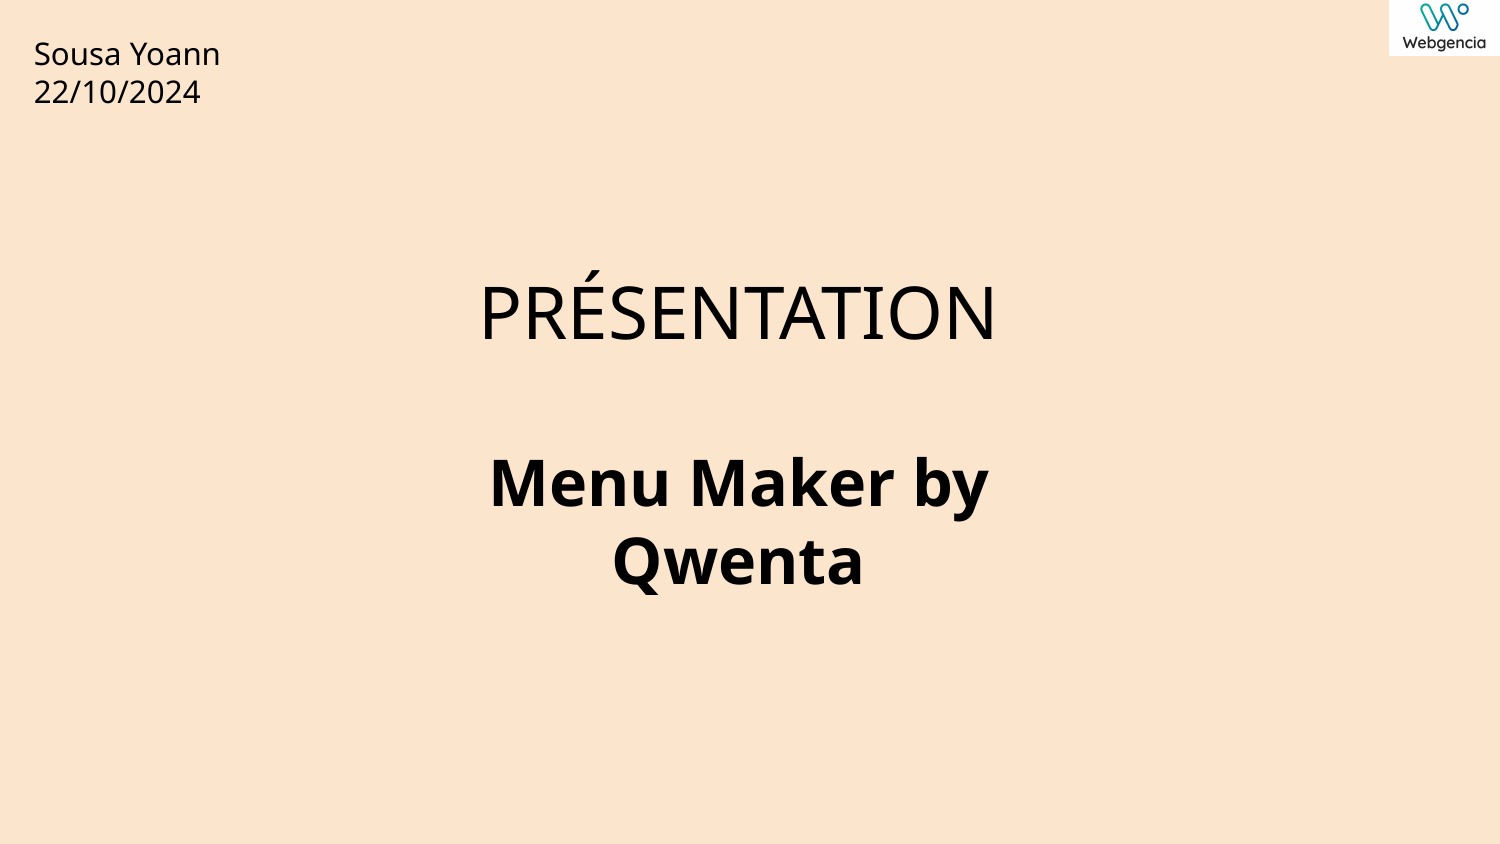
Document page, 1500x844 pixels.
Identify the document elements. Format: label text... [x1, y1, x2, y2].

text_box Sousa Yoann 22/10/2024 [18, 19, 410, 66]
picture [1389, 0, 1500, 56]
text_box PRÉSENTATION Menu Maker by Qwenta [392, 252, 1086, 384]
